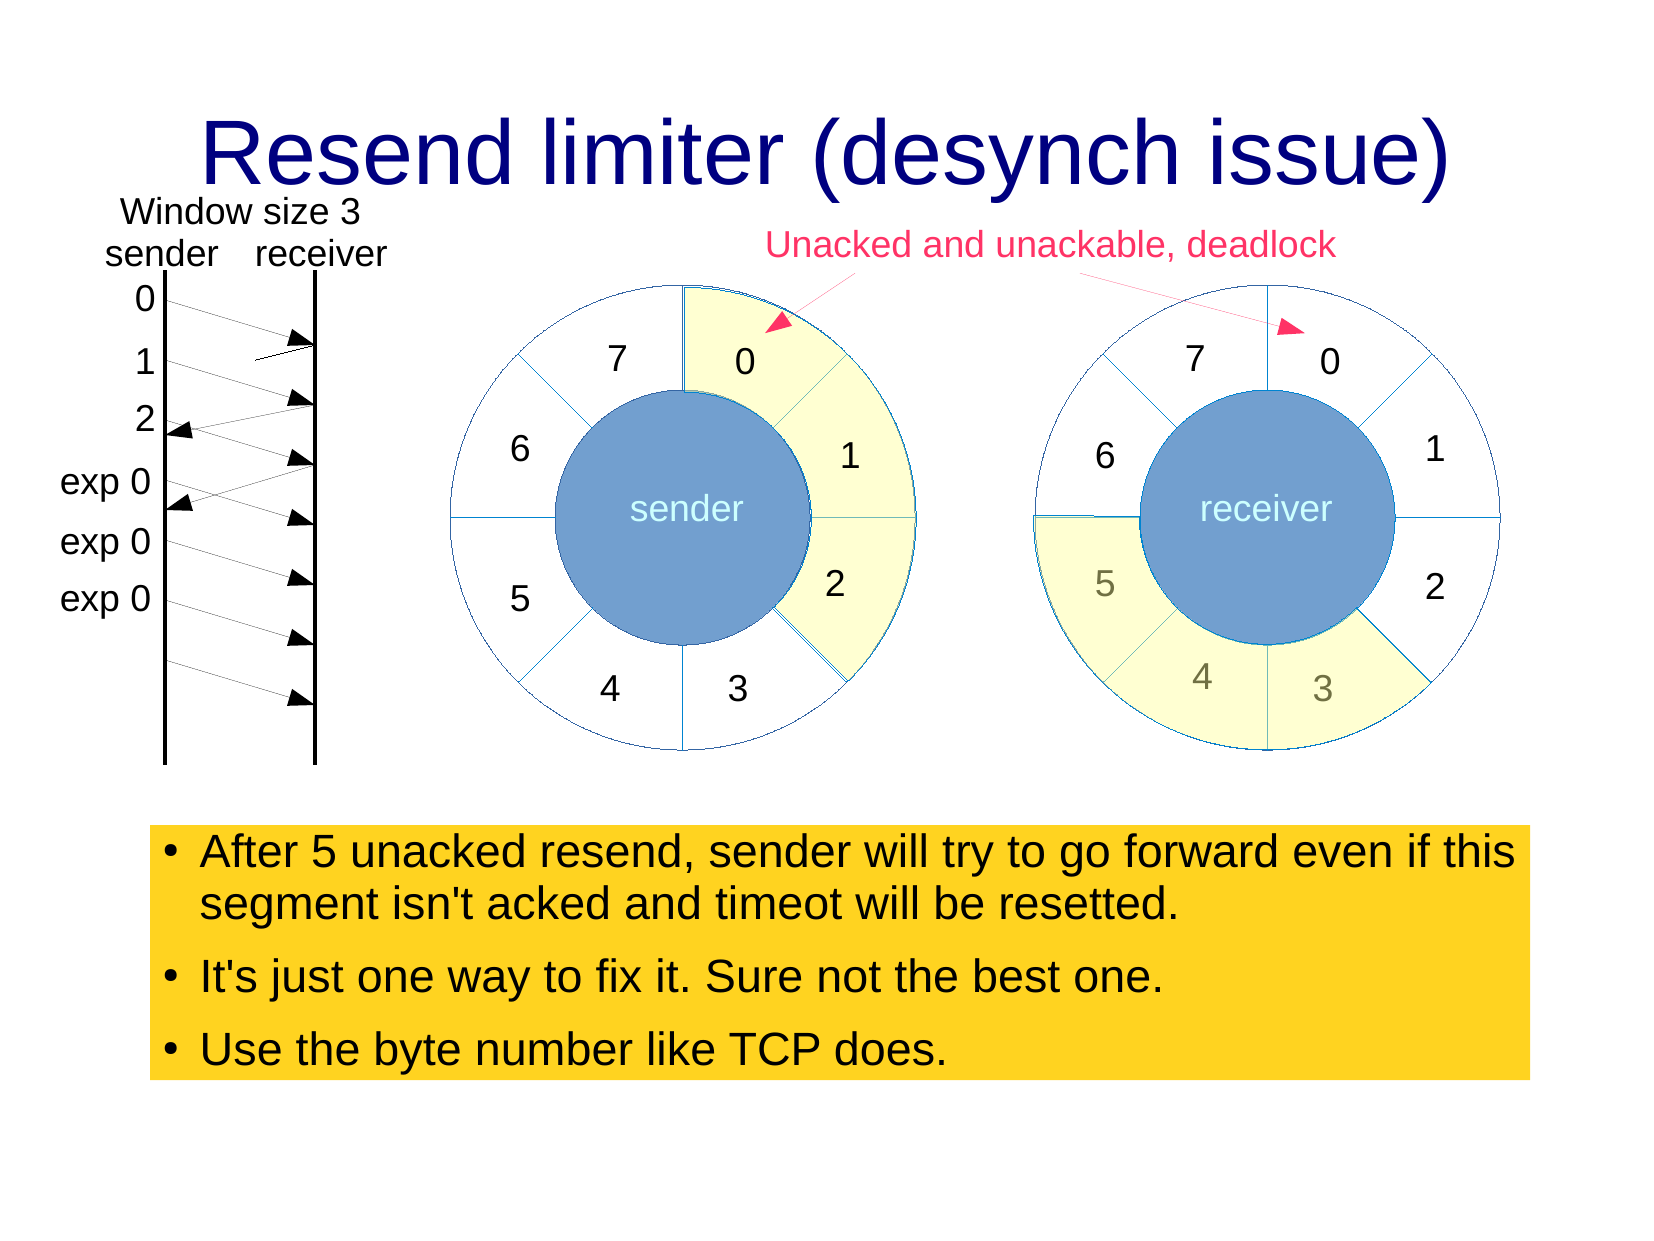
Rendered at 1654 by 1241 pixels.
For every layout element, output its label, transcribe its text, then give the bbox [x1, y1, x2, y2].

text_box exp 0 [45, 571, 181, 627]
text_box 7 [592, 330, 653, 387]
text_box 6 [1080, 427, 1141, 485]
text_box exp 0 [45, 453, 181, 511]
text_box 7 [1170, 330, 1231, 387]
text_box 4 [585, 660, 646, 717]
text_box 0 [720, 333, 781, 391]
text_box 1 [1410, 420, 1471, 477]
text_box 3 [712, 660, 773, 717]
text_box Unacked and unackable, deadlock [750, 216, 1366, 274]
text_box 0 [1305, 333, 1366, 391]
text_box 6 [495, 420, 556, 477]
text_box 2 [810, 555, 871, 612]
text_box 2 [120, 390, 181, 447]
text_box [555, 287, 917, 681]
list After 5 unacked resend, sender will try to go forward even if this segment isn't acked and timeot will be resetted. It's just one way to fix it. Sure not the best one. Use the byte number like TCP does. [150, 825, 1531, 1081]
text_box 2 [1410, 558, 1471, 616]
text_box sender [90, 225, 240, 282]
text_box 1 [825, 427, 886, 485]
text_box sender [615, 480, 766, 537]
text_box 5 [495, 570, 556, 627]
text_box Window size 3 [105, 183, 391, 241]
text_box exp 0 [45, 513, 181, 571]
text_box 0 [120, 282, 181, 327]
title Resend limiter (desynch issue) [82, 49, 1571, 257]
text_box receiver [1185, 480, 1366, 537]
text_box receiver [240, 225, 421, 282]
text_box [1033, 390, 1432, 750]
text_box 1 [120, 333, 166, 390]
